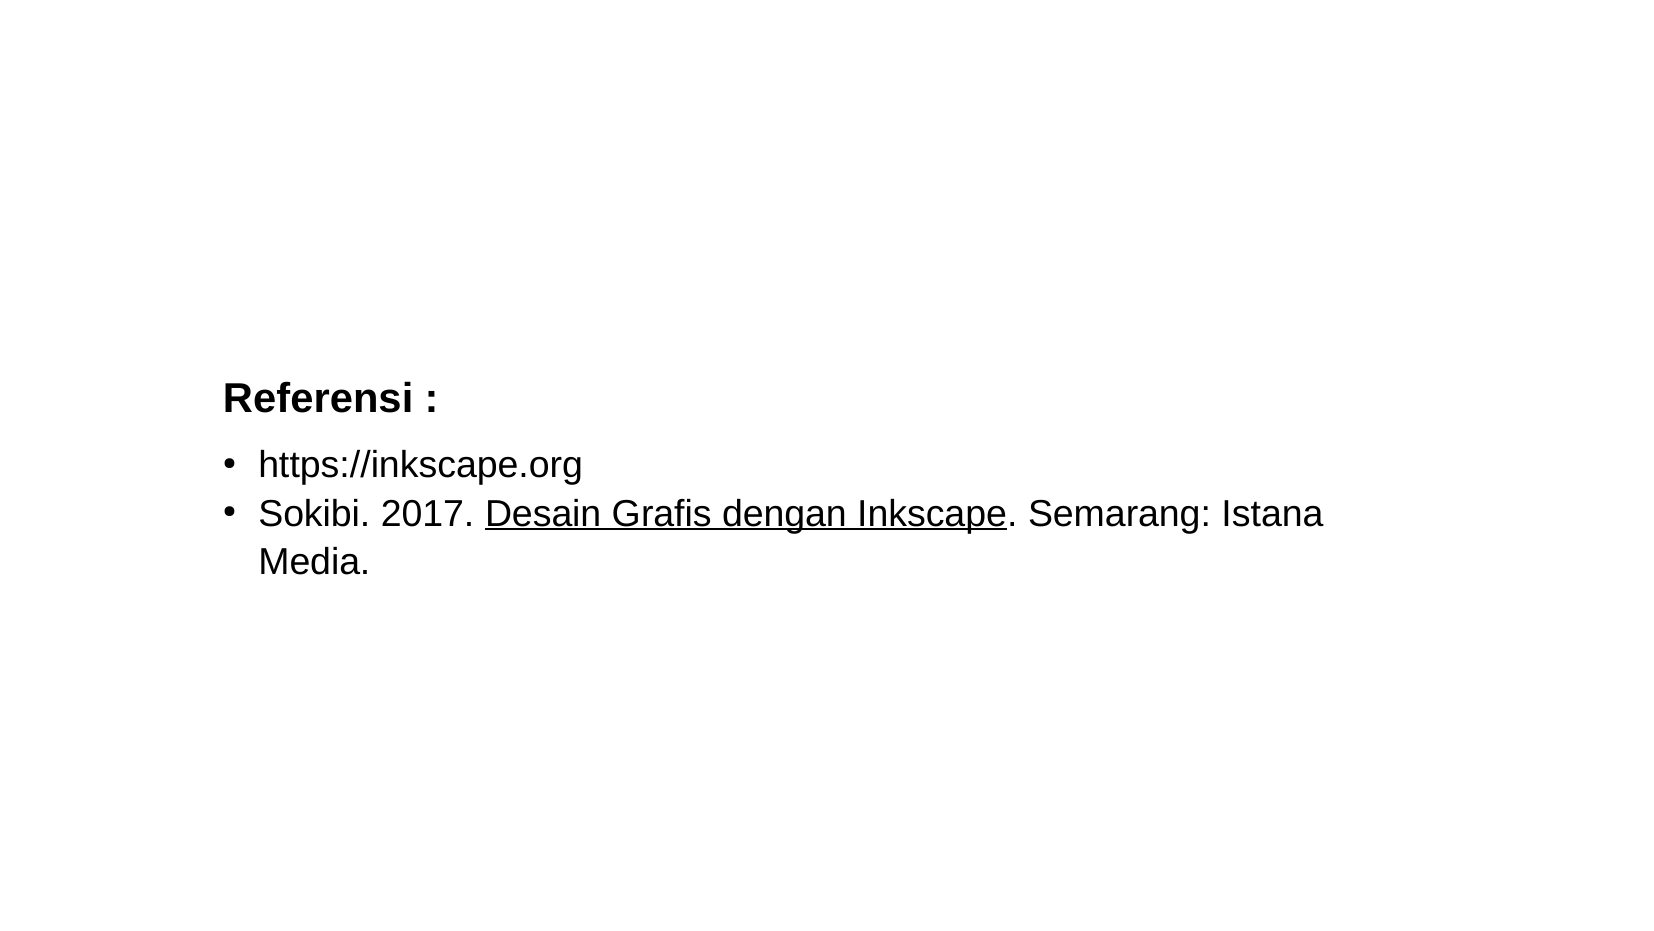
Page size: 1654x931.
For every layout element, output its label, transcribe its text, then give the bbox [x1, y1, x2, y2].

text_box Referensi : [208, 367, 601, 429]
text_box https://inkscape.org Sokibi. 2017. Desain Grafis dengan Inkscape. Semarang: Istana Media. [208, 430, 1446, 590]
